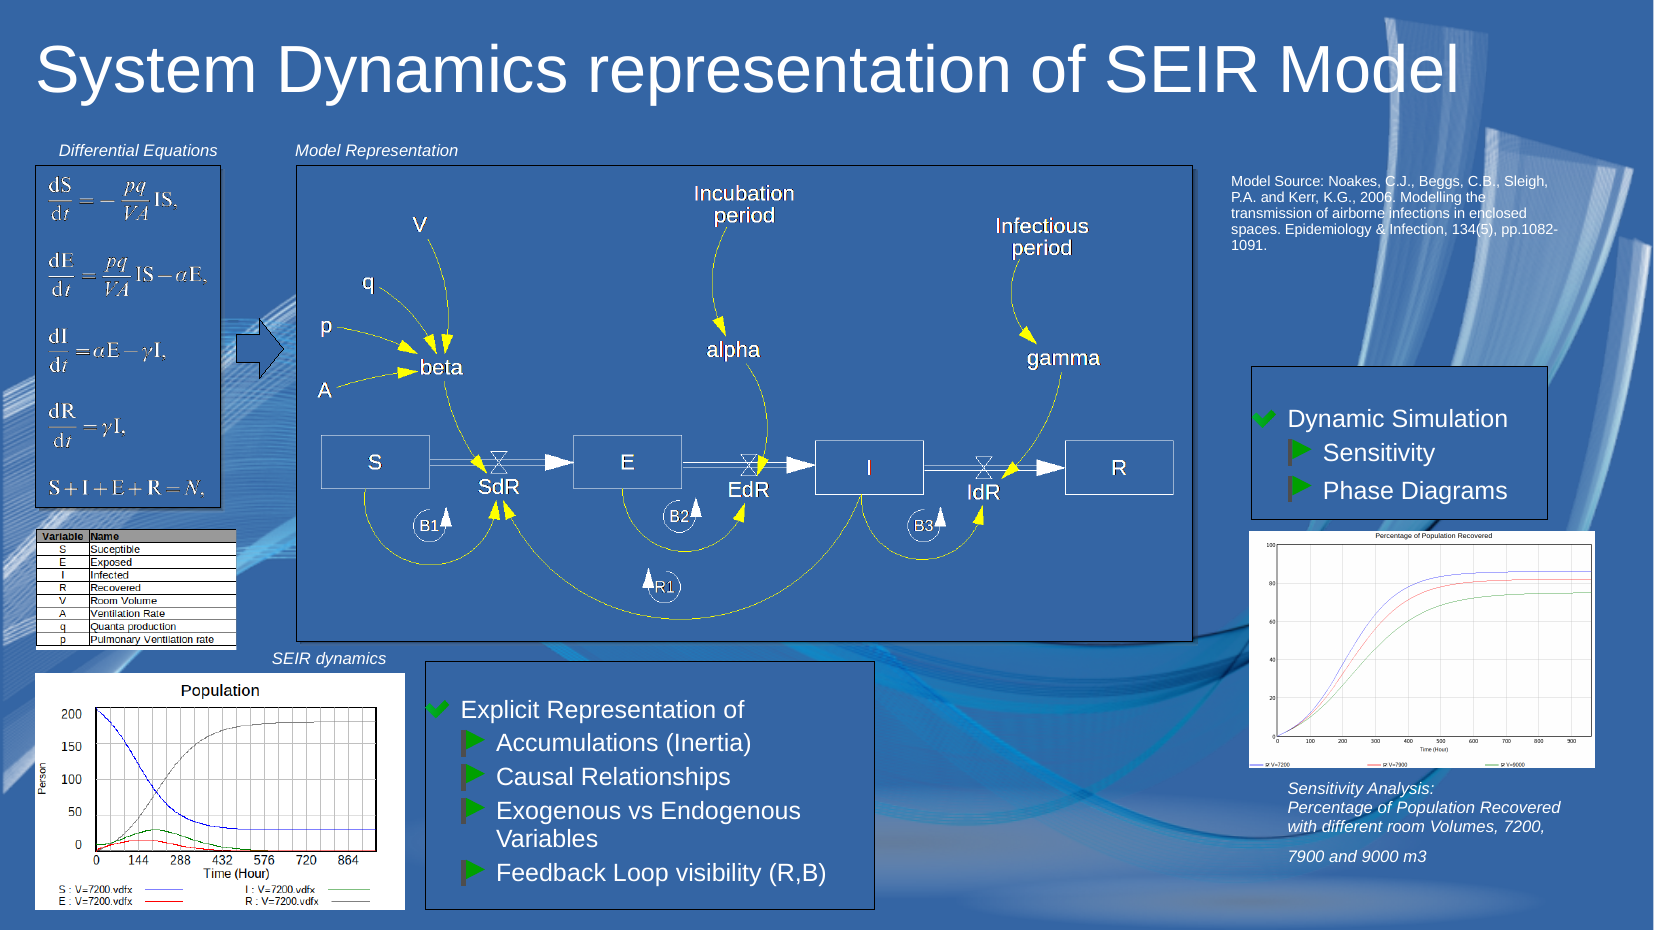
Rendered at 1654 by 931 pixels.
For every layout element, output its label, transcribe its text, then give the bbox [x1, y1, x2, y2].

text_box Dynamic Simulation Sensitivity Phase Diagrams [1251, 366, 1548, 520]
text_box Model Source: Noakes, C.J., Beggs, C.B., Sleigh, P.A. and Kerr, K.G., 2006. Modelling the transmission of airborne infections in enclosed spaces. Epidemiology & Infection, 134(5), pp.1082-1091. [1216, 165, 1583, 278]
picture [0, 15, 1654, 931]
text_box Model Representation [259, 141, 473, 319]
text_box Differential Equations [23, 141, 237, 319]
text_box Sensitivity Analysis: Percentage of Population Recovered with different room Volumes, 7200, 7900 and 9000 m3 [1287, 779, 1583, 910]
text_box SEIR dynamics [236, 649, 414, 827]
text_box [236, 319, 284, 379]
subtitle Explicit Representation of Accumulations (Inertia) Causal Relationships Exogenous vs Endogenous Variables Feedback Loop visibility (R,B) [425, 661, 875, 910]
